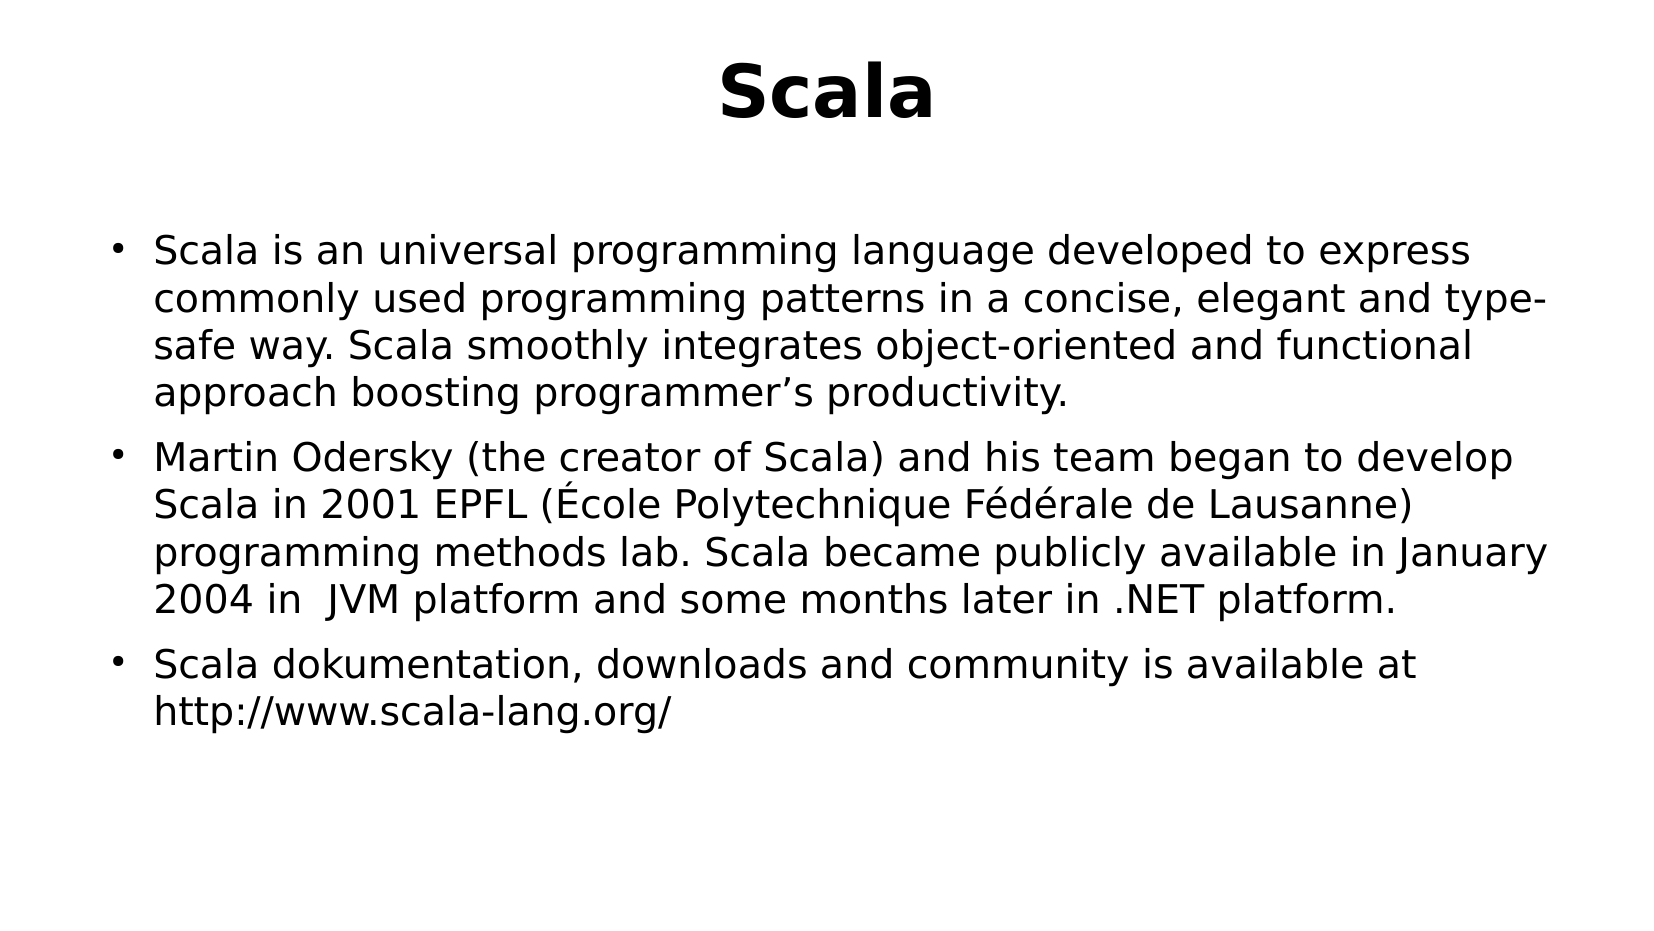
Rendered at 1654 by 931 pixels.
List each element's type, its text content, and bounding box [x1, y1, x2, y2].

list Scala is an universal programming language developed to express commonly used programming patterns in a concise, elegant and type-safe way. Scala smoothly integrates object-oriented and functional approach boosting programmer’s productivity. Martin Odersky (the creator of Scala) and his team began to develop Scala in 2001 EPFL (École Polytechnique Fédérale de Lausanne) programming methods lab. Scala became publicly available in January 2004 in JVM platform and some months later in .NET platform. Scala dokumentation, downloads and community is available at http://www.scala-lang.org/ [82, 217, 1571, 758]
title Scala [82, 37, 1571, 147]
